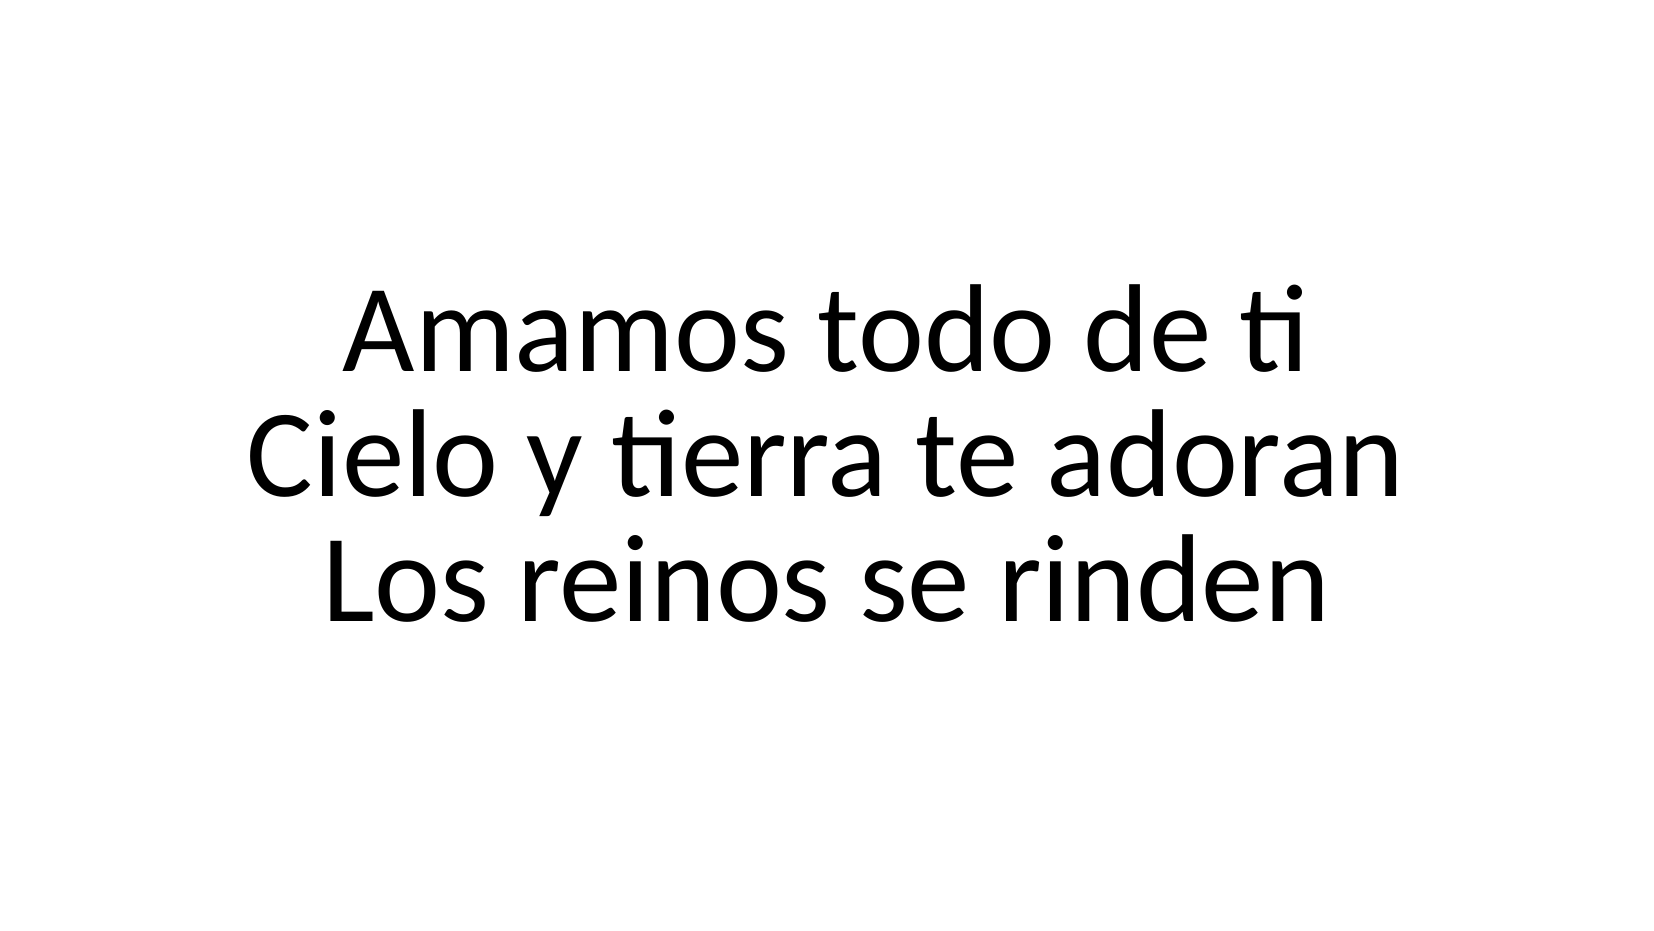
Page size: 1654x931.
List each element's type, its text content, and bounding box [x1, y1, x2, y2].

title Amamos todo de ti Cielo y tierra te adoran Los reinos se rinden [0, 0, 1654, 931]
